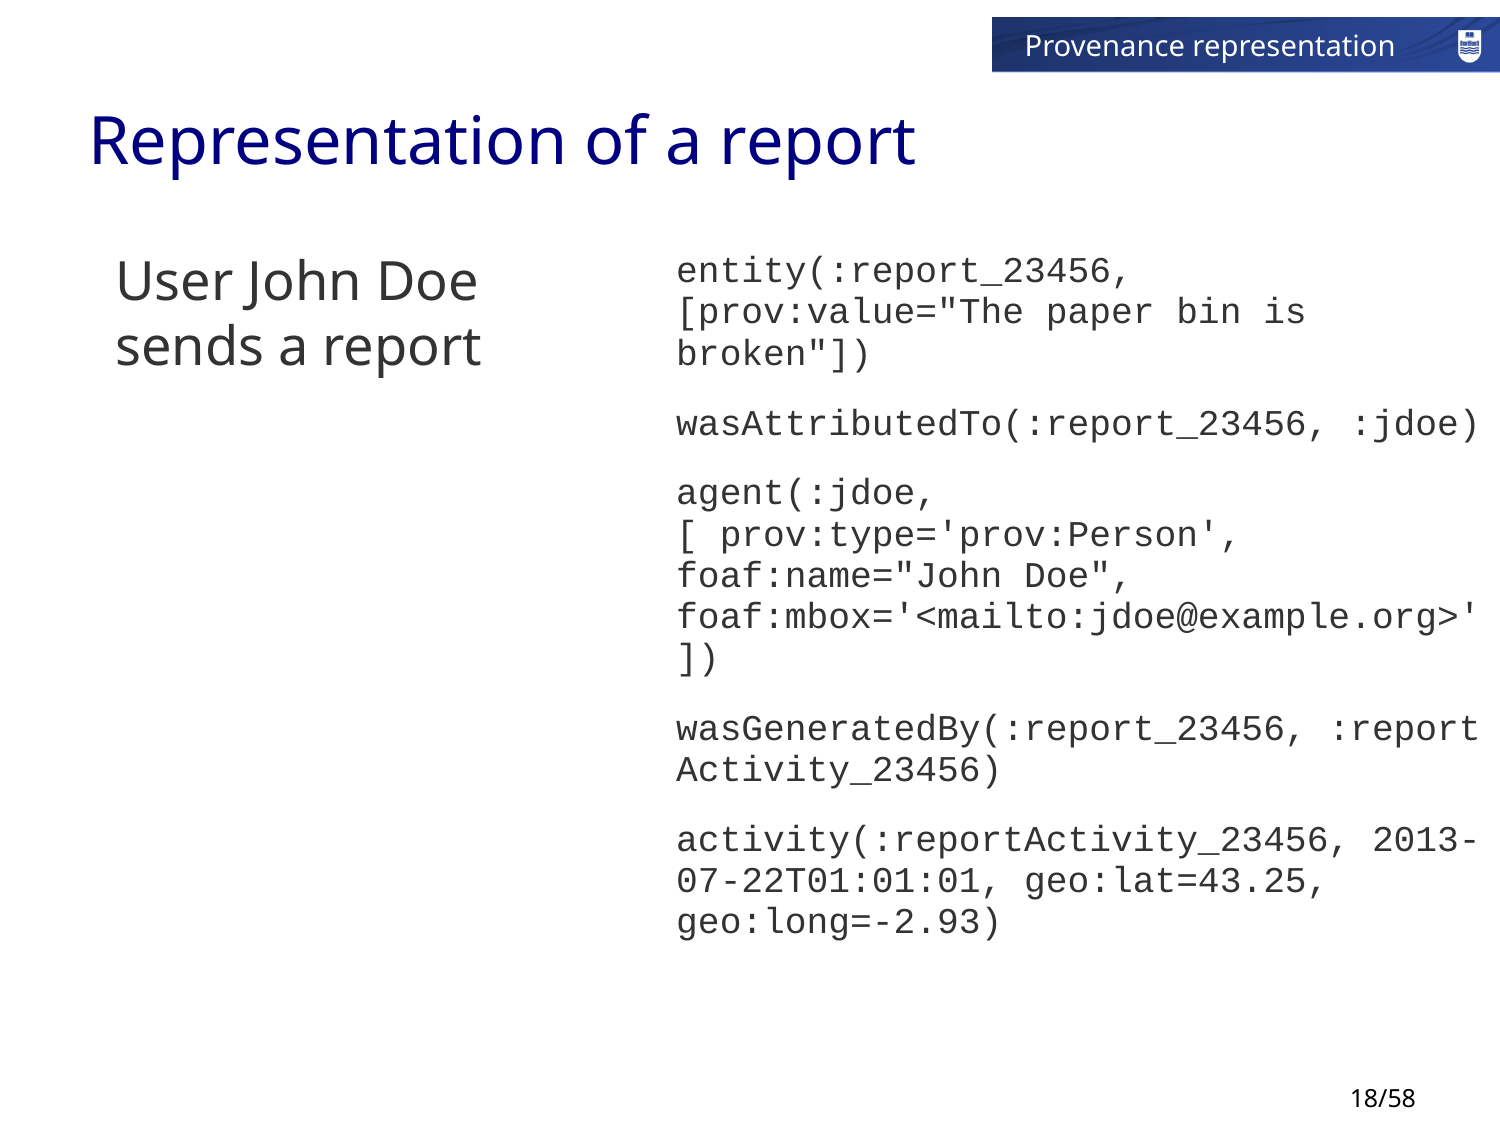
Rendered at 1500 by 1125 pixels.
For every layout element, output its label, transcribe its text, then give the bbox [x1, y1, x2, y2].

picture [992, 17, 1500, 73]
list entity(:report_23456, [prov:value="The paper bin is broken"]) wasAttributedTo(:report_23456, :jdoe) agent(:jdoe, [ prov:type='prov:Person', foaf:name="John Doe", foaf:mbox='<mailto:jdoe@example.org>' ]) wasGeneratedBy(:report_23456, :reportActivity_23456) activity(:reportActivity_23456, 2013-07-22T01:01:01, geo:lat=43.25, geo:long=-2.93) [661, 244, 1500, 993]
text_box Provenance representation [1009, 17, 1483, 67]
list User John Doe sends a report [100, 238, 638, 1016]
title Representation of a report [2, 99, 1365, 177]
